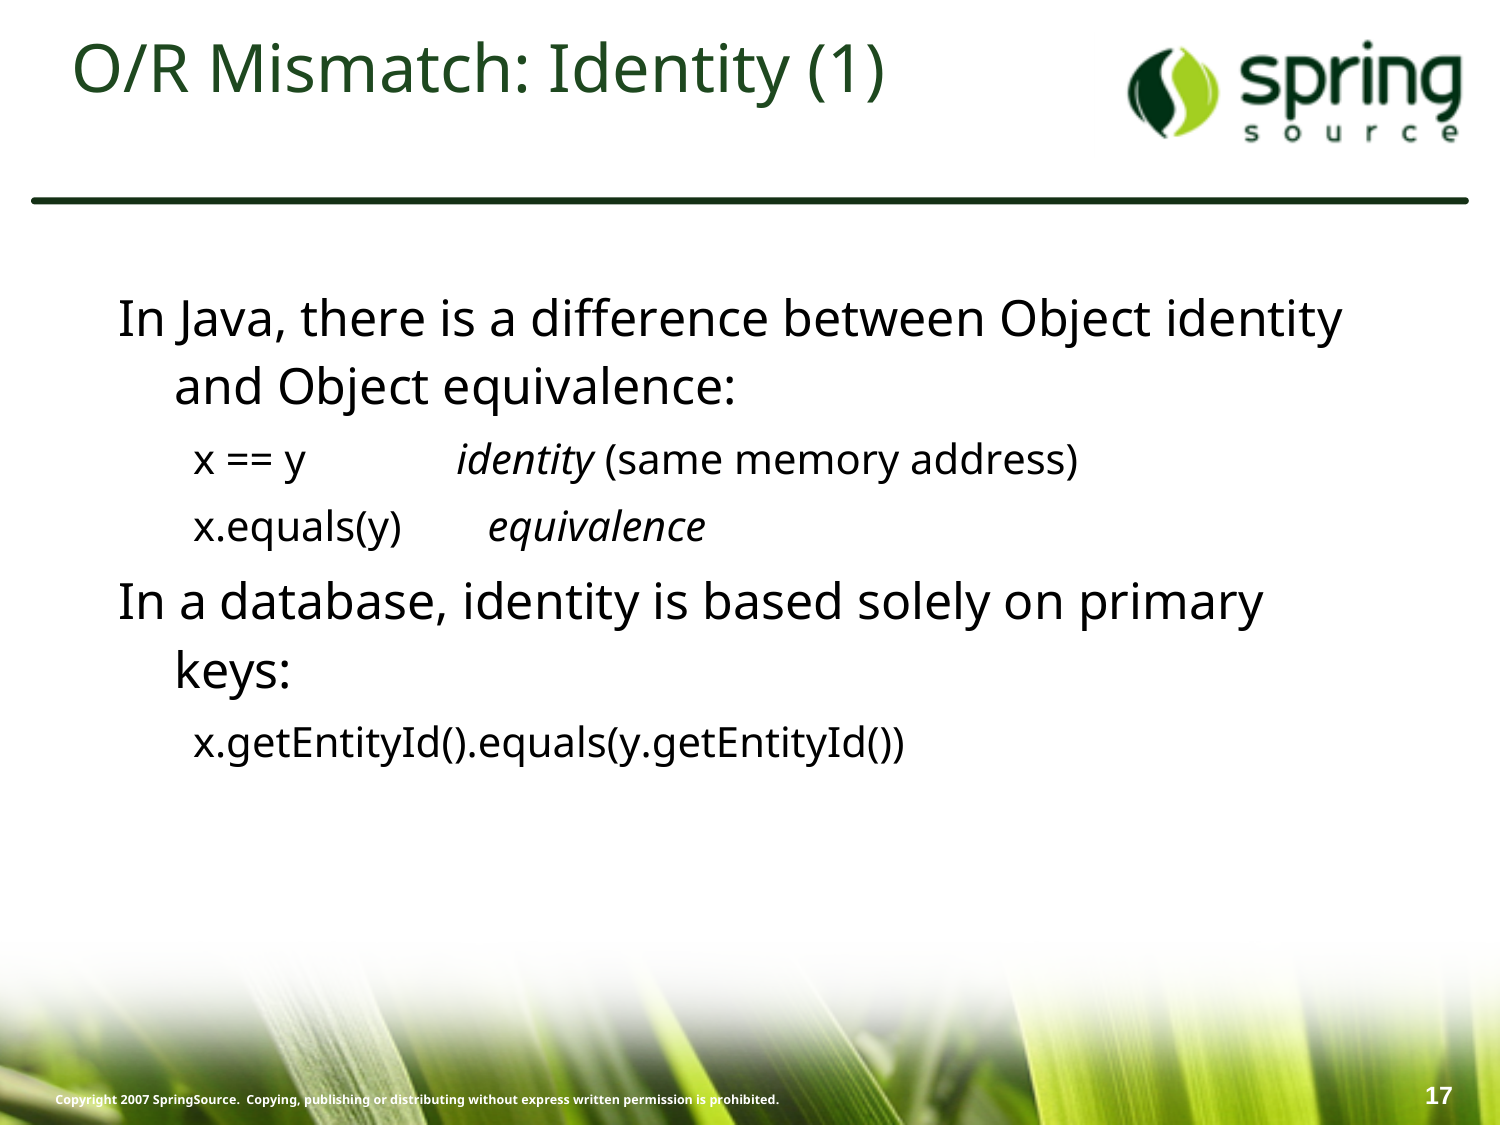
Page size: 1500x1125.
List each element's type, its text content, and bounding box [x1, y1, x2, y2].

picture [1093, 32, 1500, 158]
title O/R Mismatch: Identity (1) [56, 13, 1089, 176]
picture [0, 941, 1500, 1125]
list In Java, there is a difference between Object identity and Object equivalence: x == y identity (same memory address) x.equals(y) equivalence In a database, identity is based solely on primary keys: x.getEntityId().equals(y.getEntityId()) [103, 275, 1394, 938]
